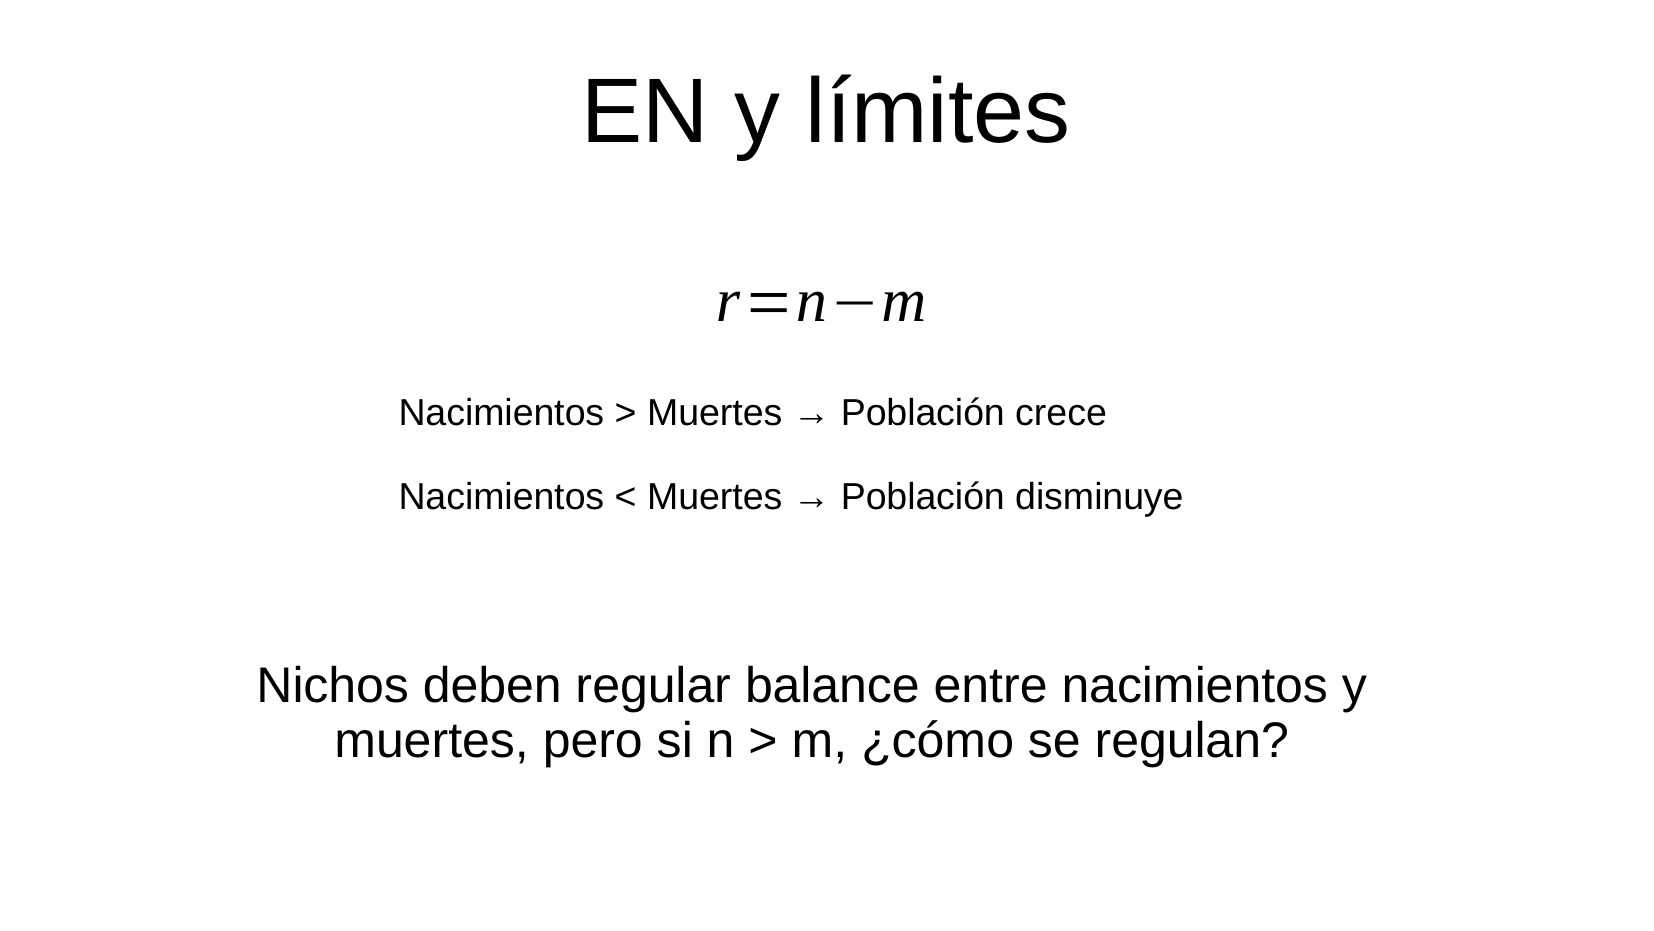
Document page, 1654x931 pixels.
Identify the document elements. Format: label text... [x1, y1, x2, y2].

text_box Nacimientos > Muertes → Población crece Nacimientos < Muertes → Población disminuye [383, 383, 1270, 525]
title EN y límites [82, 29, 1571, 193]
text_box Nichos deben regular balance entre nacimientos y muertes, pero si n > m, ¿cómo se regulan? [236, 649, 1388, 776]
chart [708, 265, 933, 335]
